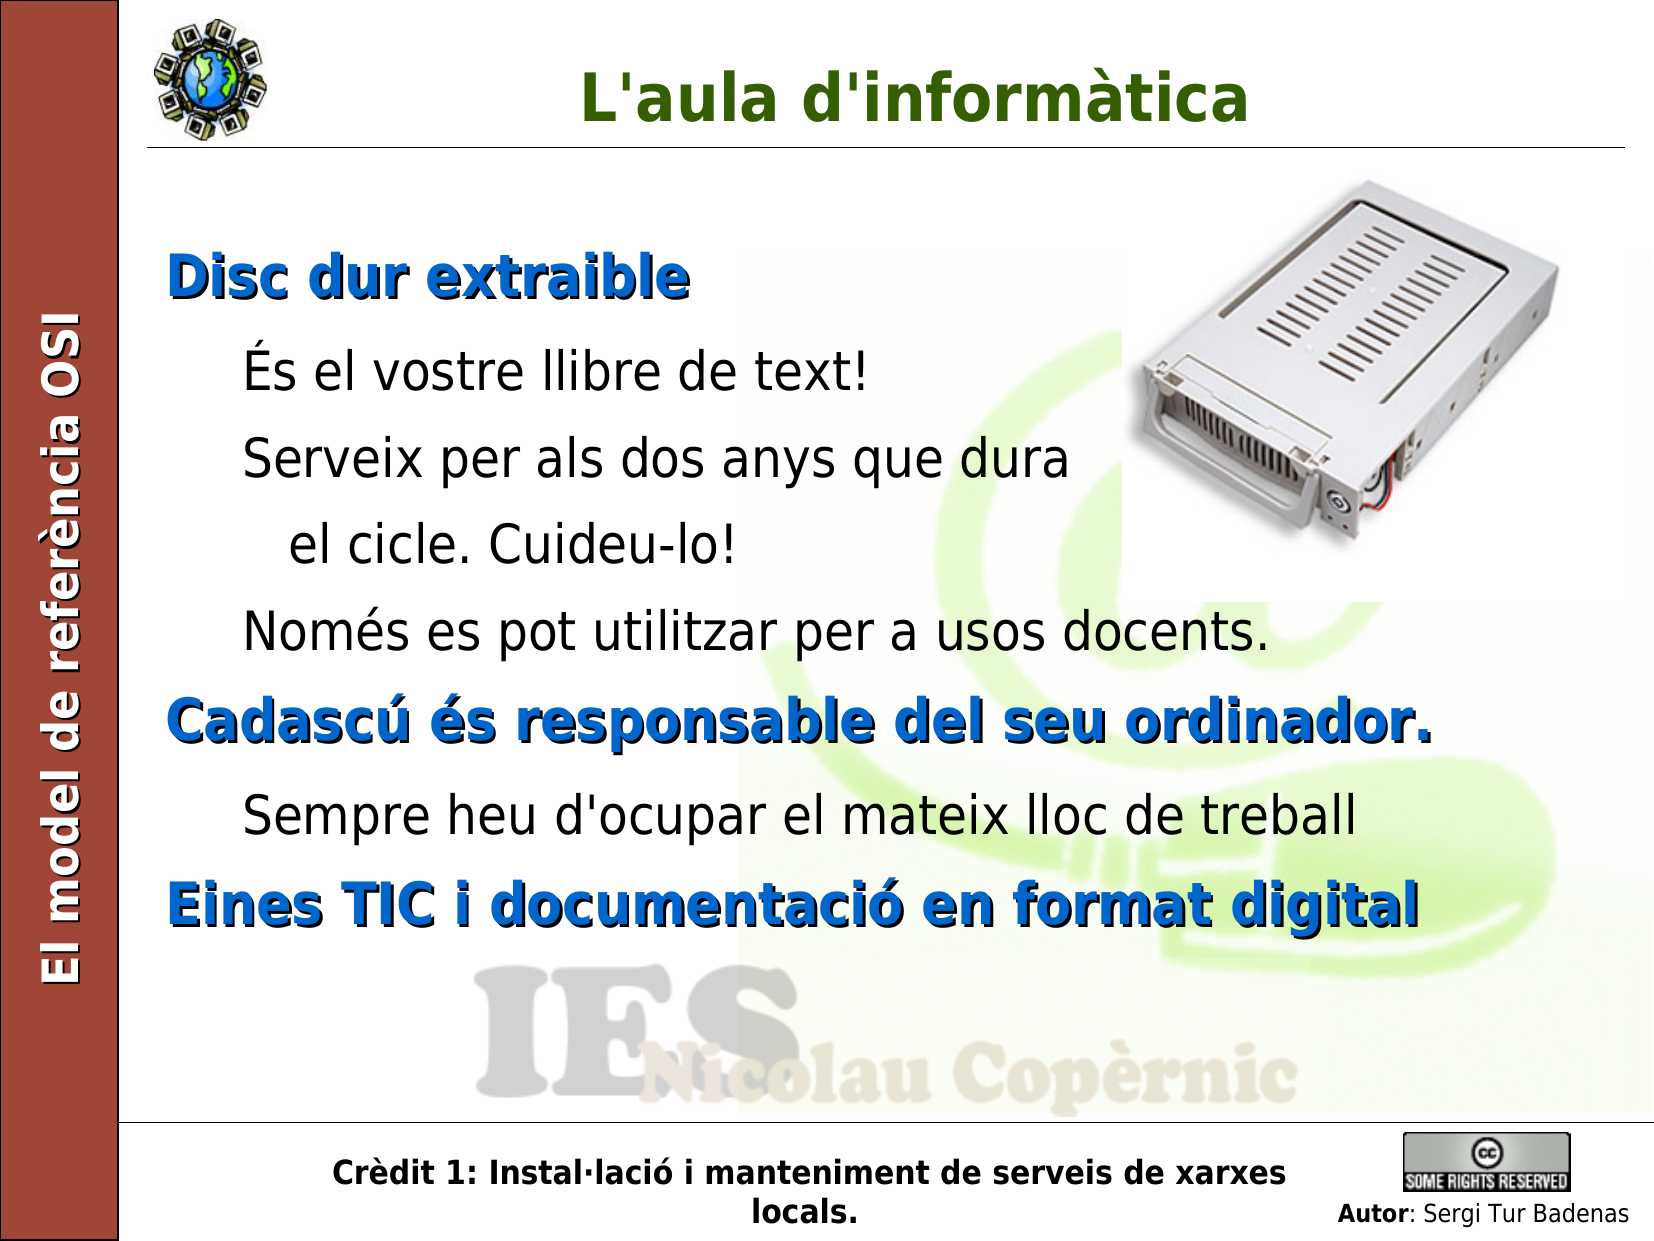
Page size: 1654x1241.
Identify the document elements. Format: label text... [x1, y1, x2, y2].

list Disc dur extraible És el vostre llibre de text! Serveix per als dos anys que dura el cicle. Cuideu-lo! Només es pot utilitzar per a usos docents. Cadascú és responsable del seu ordinador. Sempre heu d'ocupar el mateix lloc de treball Eines TIC i documentació en format digital [147, 242, 1636, 1078]
title L'aula d'informàtica [171, 56, 1654, 141]
picture [154, 19, 268, 142]
picture [466, 252, 1654, 1117]
picture [1122, 159, 1625, 602]
picture [1403, 1132, 1571, 1192]
